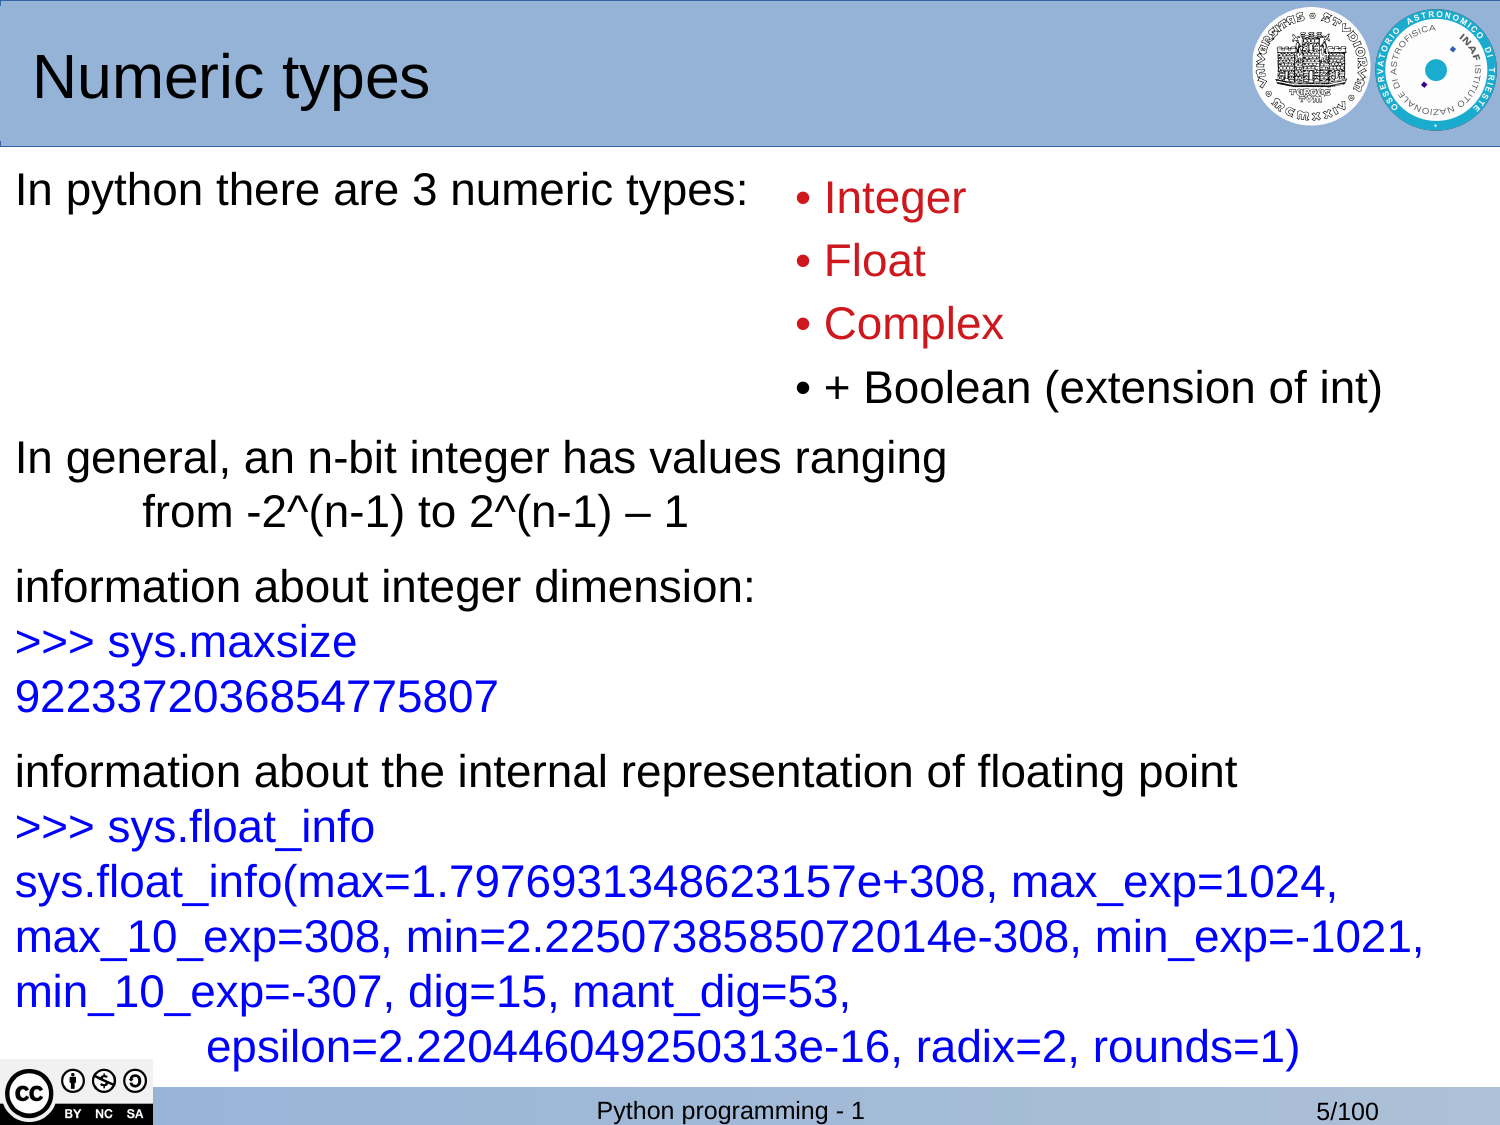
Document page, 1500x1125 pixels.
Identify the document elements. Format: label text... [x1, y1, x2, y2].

list In python there are 3 numeric types: In general, an n-bit integer has values ranging from -2^(n-1) to 2^(n-1) – 1 information about integer dimension: >>> sys.maxsize 9223372036854775807 information about the internal representation of floating point >>> sys.float_info sys.float_info(max=1.7976931348623157e+308, max_exp=1024, max_10_exp=308, min=2.2250738585072014e-308, min_exp=-1021, min_10_exp=-307, dig=15, mant_dig=53, epsilon=2.220446049250313e-16, radix=2, rounds=1) [0, 143, 1500, 1000]
text_box Numeric types [0, 5, 1253, 141]
picture [1253, 0, 1500, 143]
picture [0, 1059, 153, 1125]
